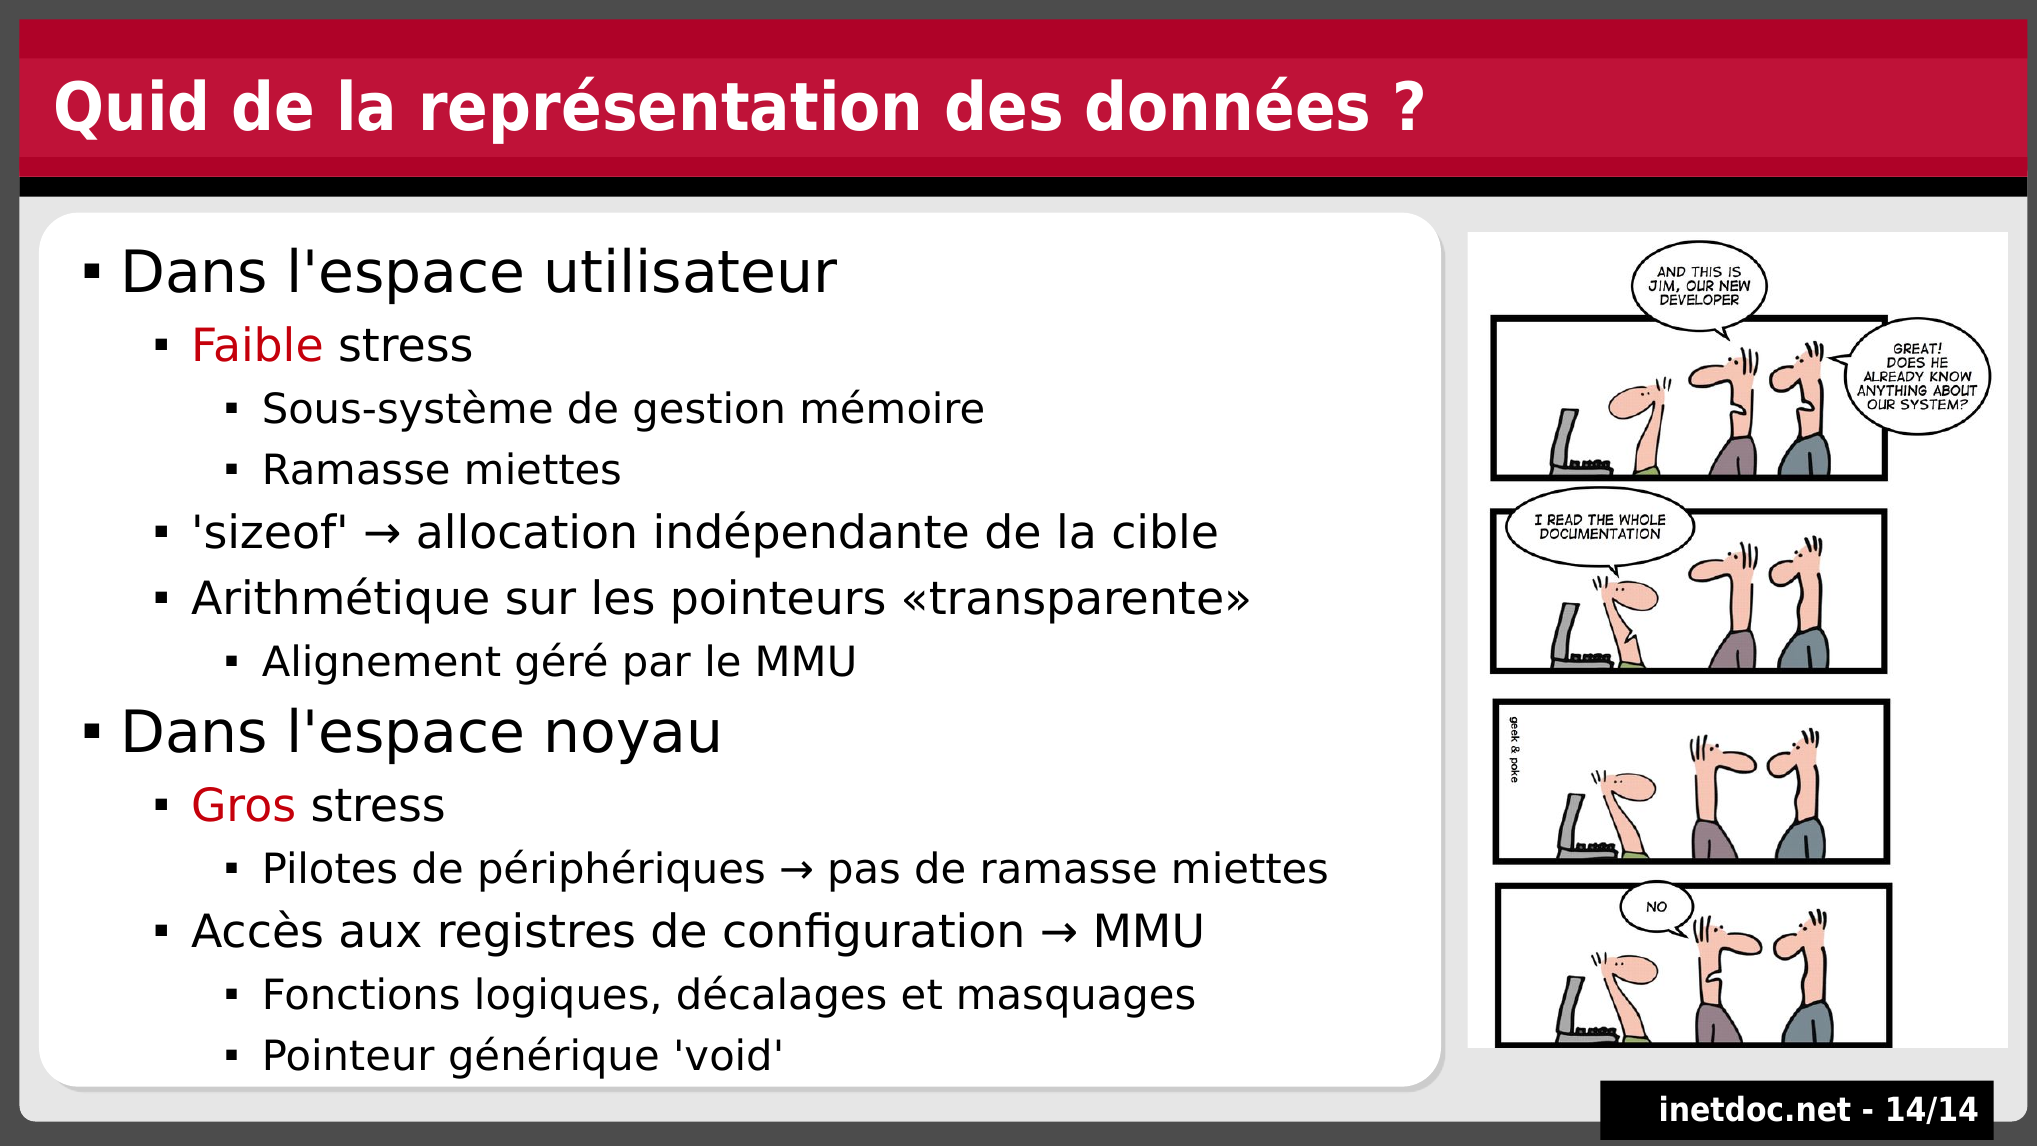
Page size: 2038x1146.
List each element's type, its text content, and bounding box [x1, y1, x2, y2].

text_box Dans l'espace utilisateur Faible stress Sous-système de gestion mémoire Ramasse miettes 'sizeof' → allocation indépendante de la cible Arithmétique sur les pointeurs «transparente» Alignement géré par le MMU Dans l'espace noyau Gros stress Pilotes de périphériques → pas de ramasse miettes Accès aux registres de configuration → MMU Fonctions logiques, décalages et masquages Pointeur générique 'void' [38, 212, 1442, 1087]
text_box [19, 19, 2028, 59]
text_box [19, 157, 2028, 1122]
text_box inetdoc.net - <numéro>/14 [1600, 1080, 1994, 1140]
picture [1467, 232, 2008, 1048]
text_box Quid de la représentation des données ? [19, 59, 2028, 157]
